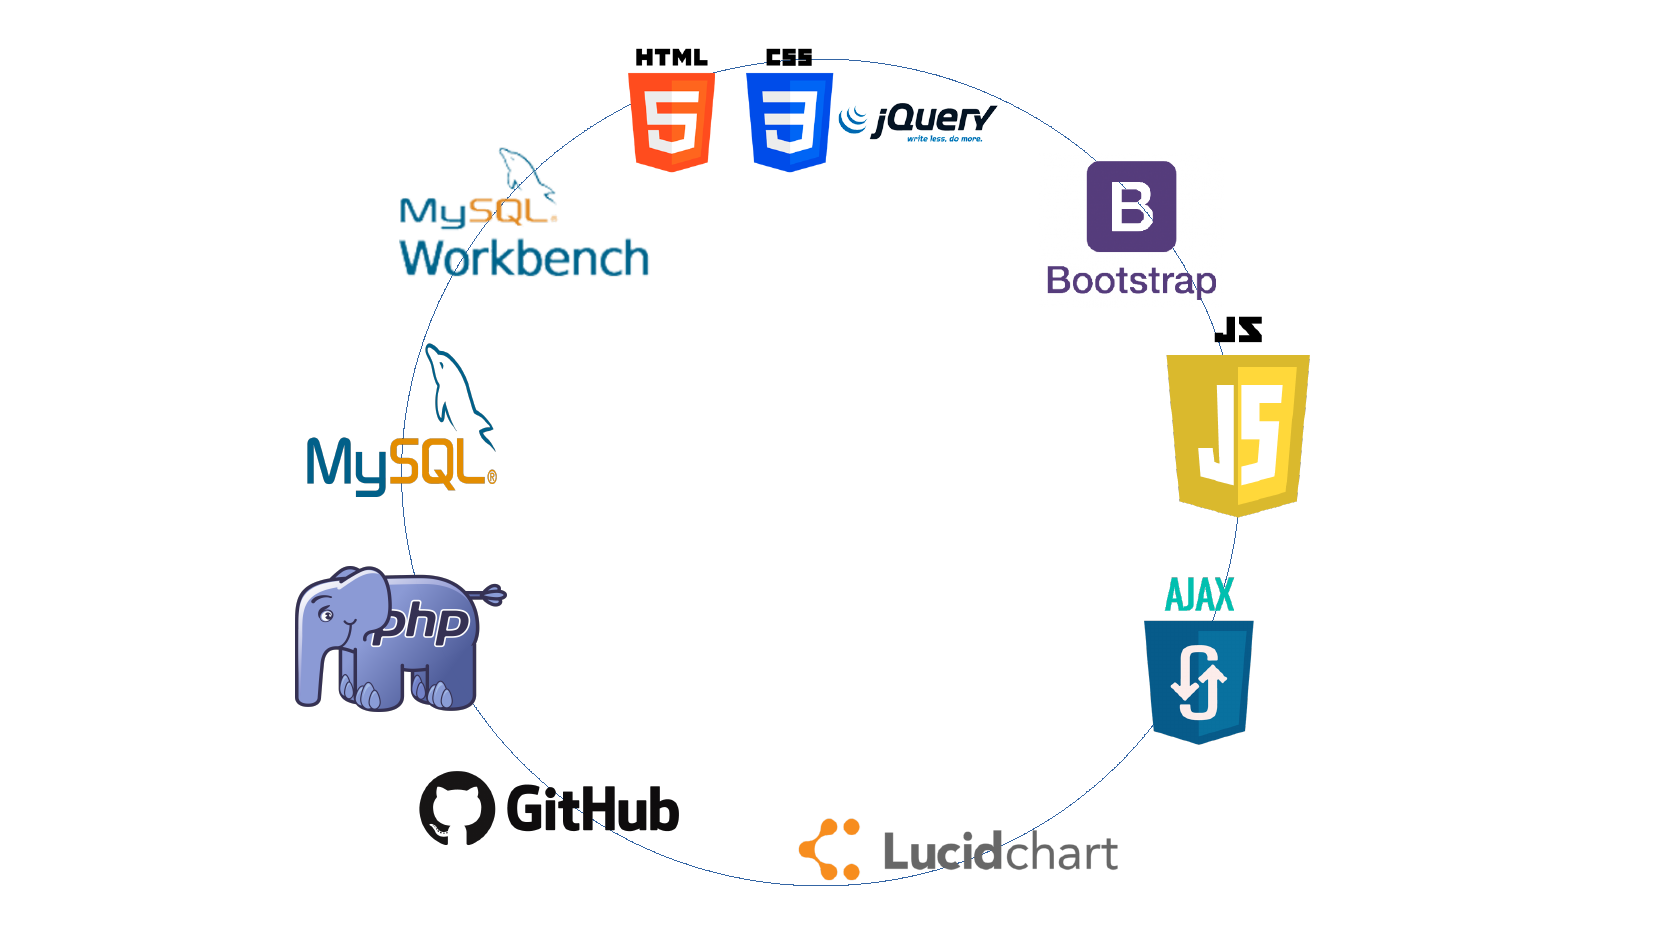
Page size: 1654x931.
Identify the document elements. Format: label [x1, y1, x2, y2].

picture [295, 566, 507, 712]
picture [307, 343, 497, 497]
picture [1110, 576, 1288, 745]
picture [1039, 153, 1347, 555]
picture [377, 744, 721, 872]
picture [779, 788, 1137, 910]
picture [377, 23, 1004, 284]
